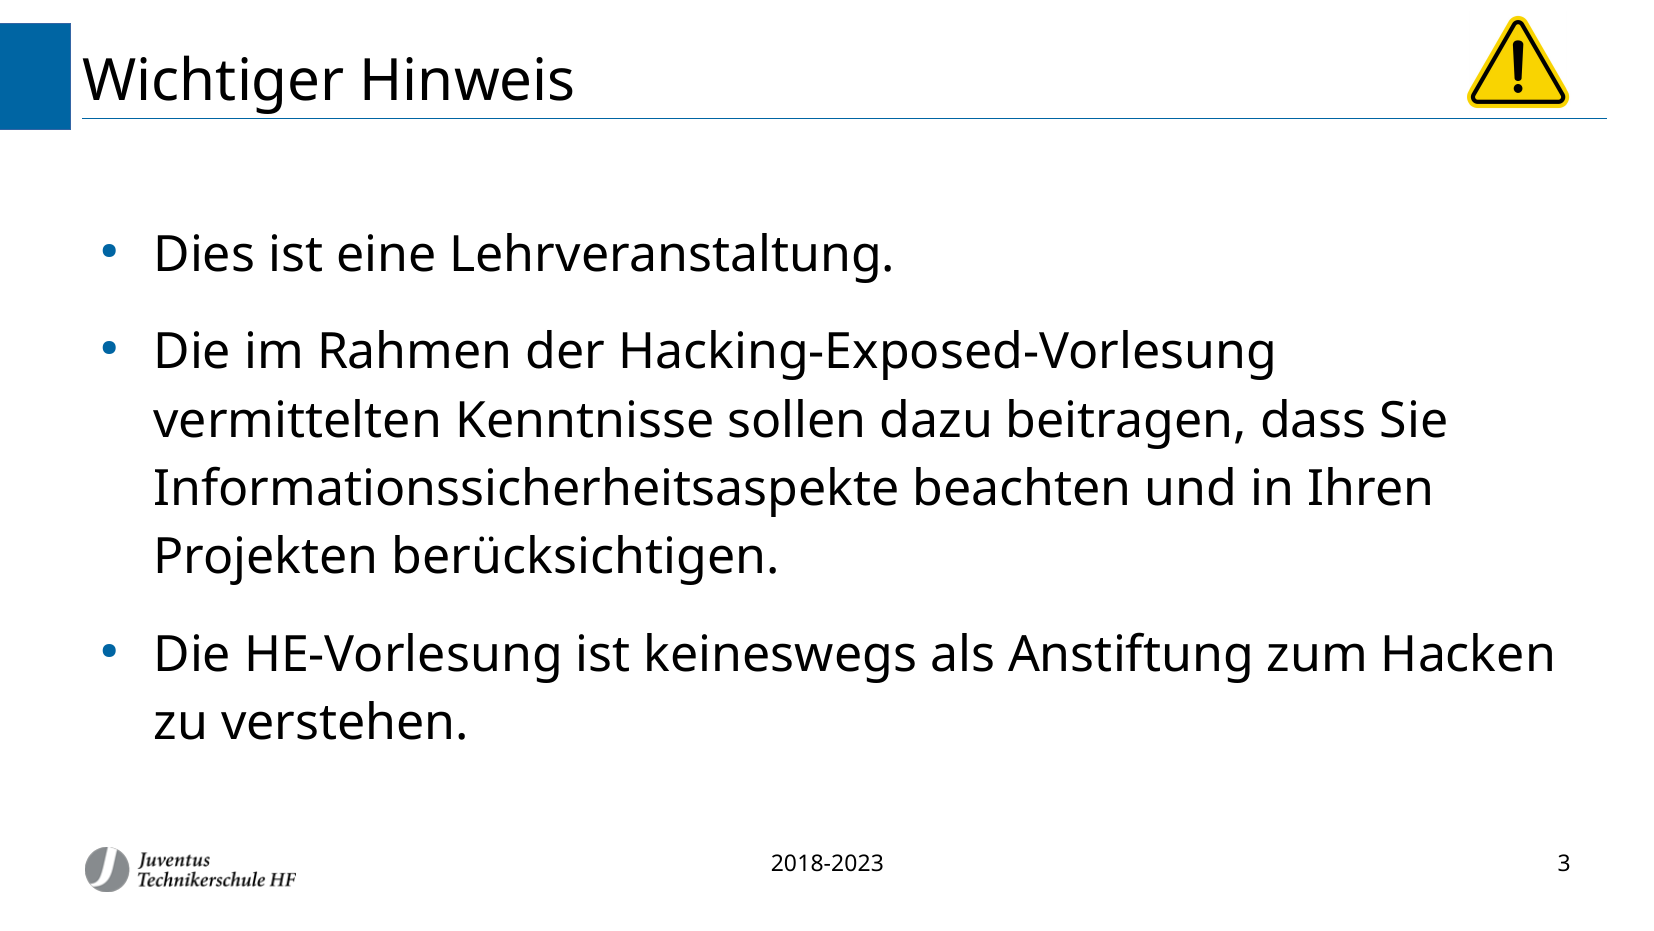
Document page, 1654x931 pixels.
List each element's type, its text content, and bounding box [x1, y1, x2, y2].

picture [85, 847, 296, 892]
picture [1464, 11, 1571, 113]
list Dies ist eine Lehrveranstaltung. Die im Rahmen der Hacking-Exposed-Vorlesung vermittelten Kenntnisse sollen dazu beitragen, dass Sie Informationssicherheitsaspekte beachten und in Ihren Projekten berücksichtigen. Die HE-Vorlesung ist keineswegs als Anstiftung zum Hacken zu verstehen. [82, 217, 1571, 758]
title Wichtiger Hinweis [82, 37, 1571, 119]
